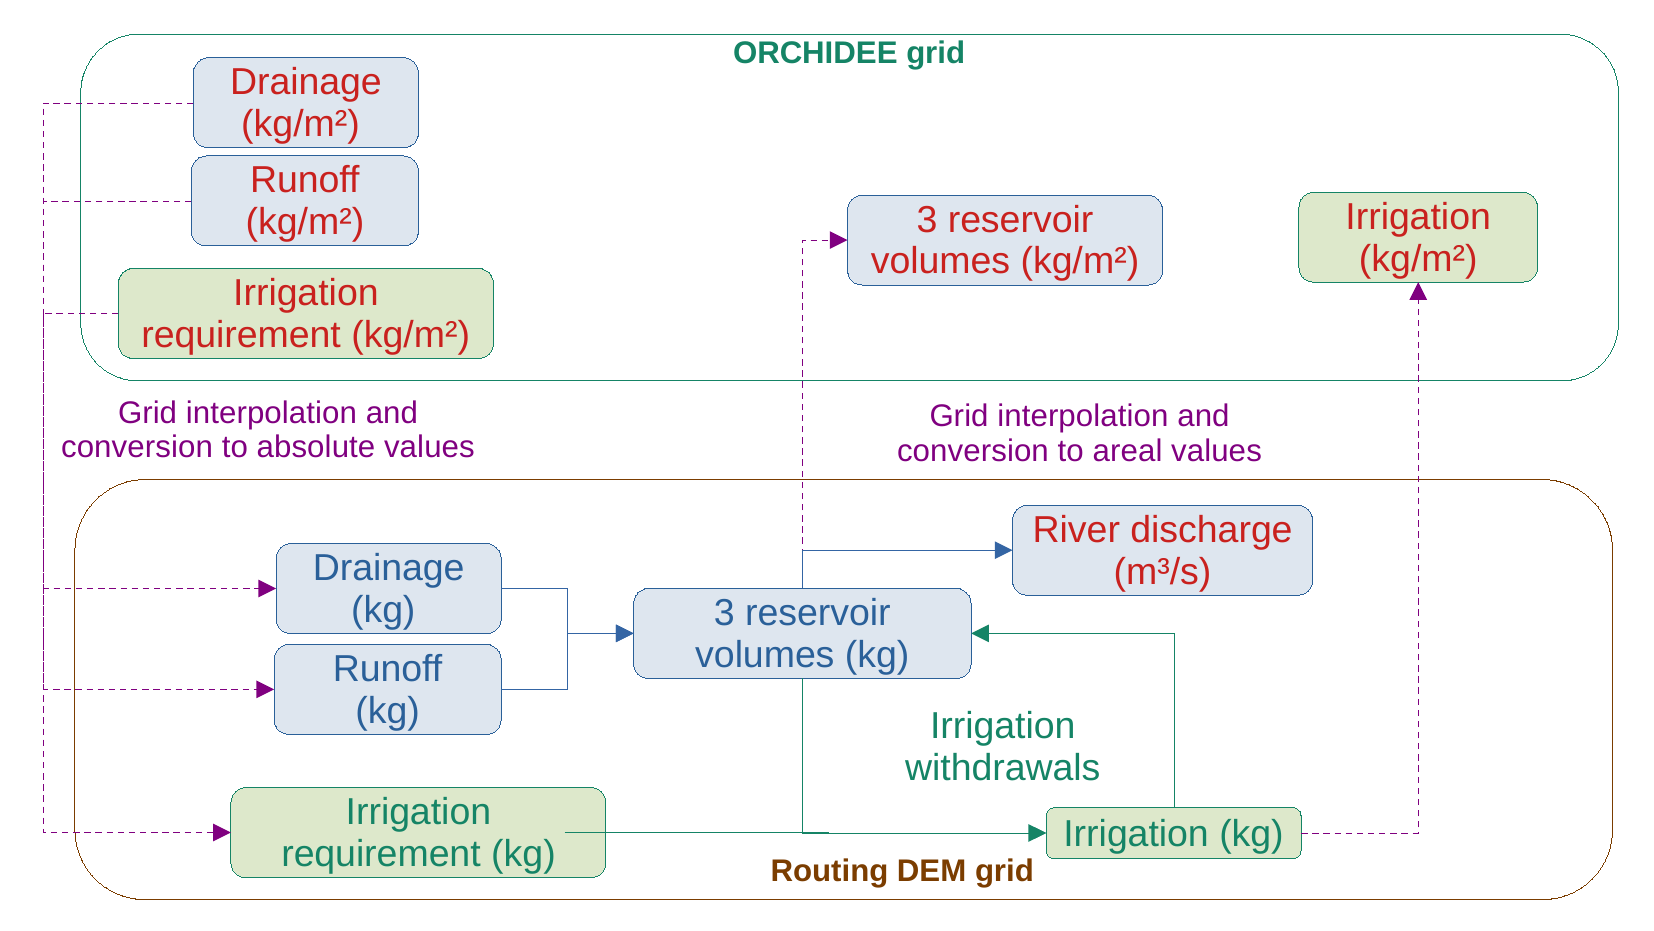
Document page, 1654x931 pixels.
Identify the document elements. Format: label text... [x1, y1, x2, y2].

text_box [80, 34, 1619, 381]
text_box River discharge (m³/s) [1012, 505, 1313, 596]
text_box Irrigation withdrawals [890, 696, 1116, 796]
text_box ORCHIDEE grid [718, 28, 1094, 113]
text_box Runoff (kg/m²) [191, 155, 419, 246]
text_box Irrigation (kg/m²) [1298, 192, 1538, 283]
text_box Drainage (kg) [276, 543, 502, 634]
text_box Irrigation (kg) [1046, 807, 1302, 859]
text_box 3 reservoir volumes (kg/m²) [847, 195, 1163, 286]
text_box Drainage (kg/m²) [193, 57, 419, 148]
text_box Irrigation requirement (kg) [230, 787, 606, 878]
text_box Runoff (kg) [274, 644, 502, 735]
text_box Irrigation requirement (kg/m²) [118, 268, 494, 359]
text_box Routing DEM grid [755, 845, 1131, 896]
text_box 3 reservoir volumes (kg) [633, 588, 972, 679]
text_box Grid interpolation and conversion to areal values [858, 390, 1302, 475]
text_box [74, 479, 1613, 900]
text_box Grid interpolation and conversion to absolute values [43, 387, 494, 472]
